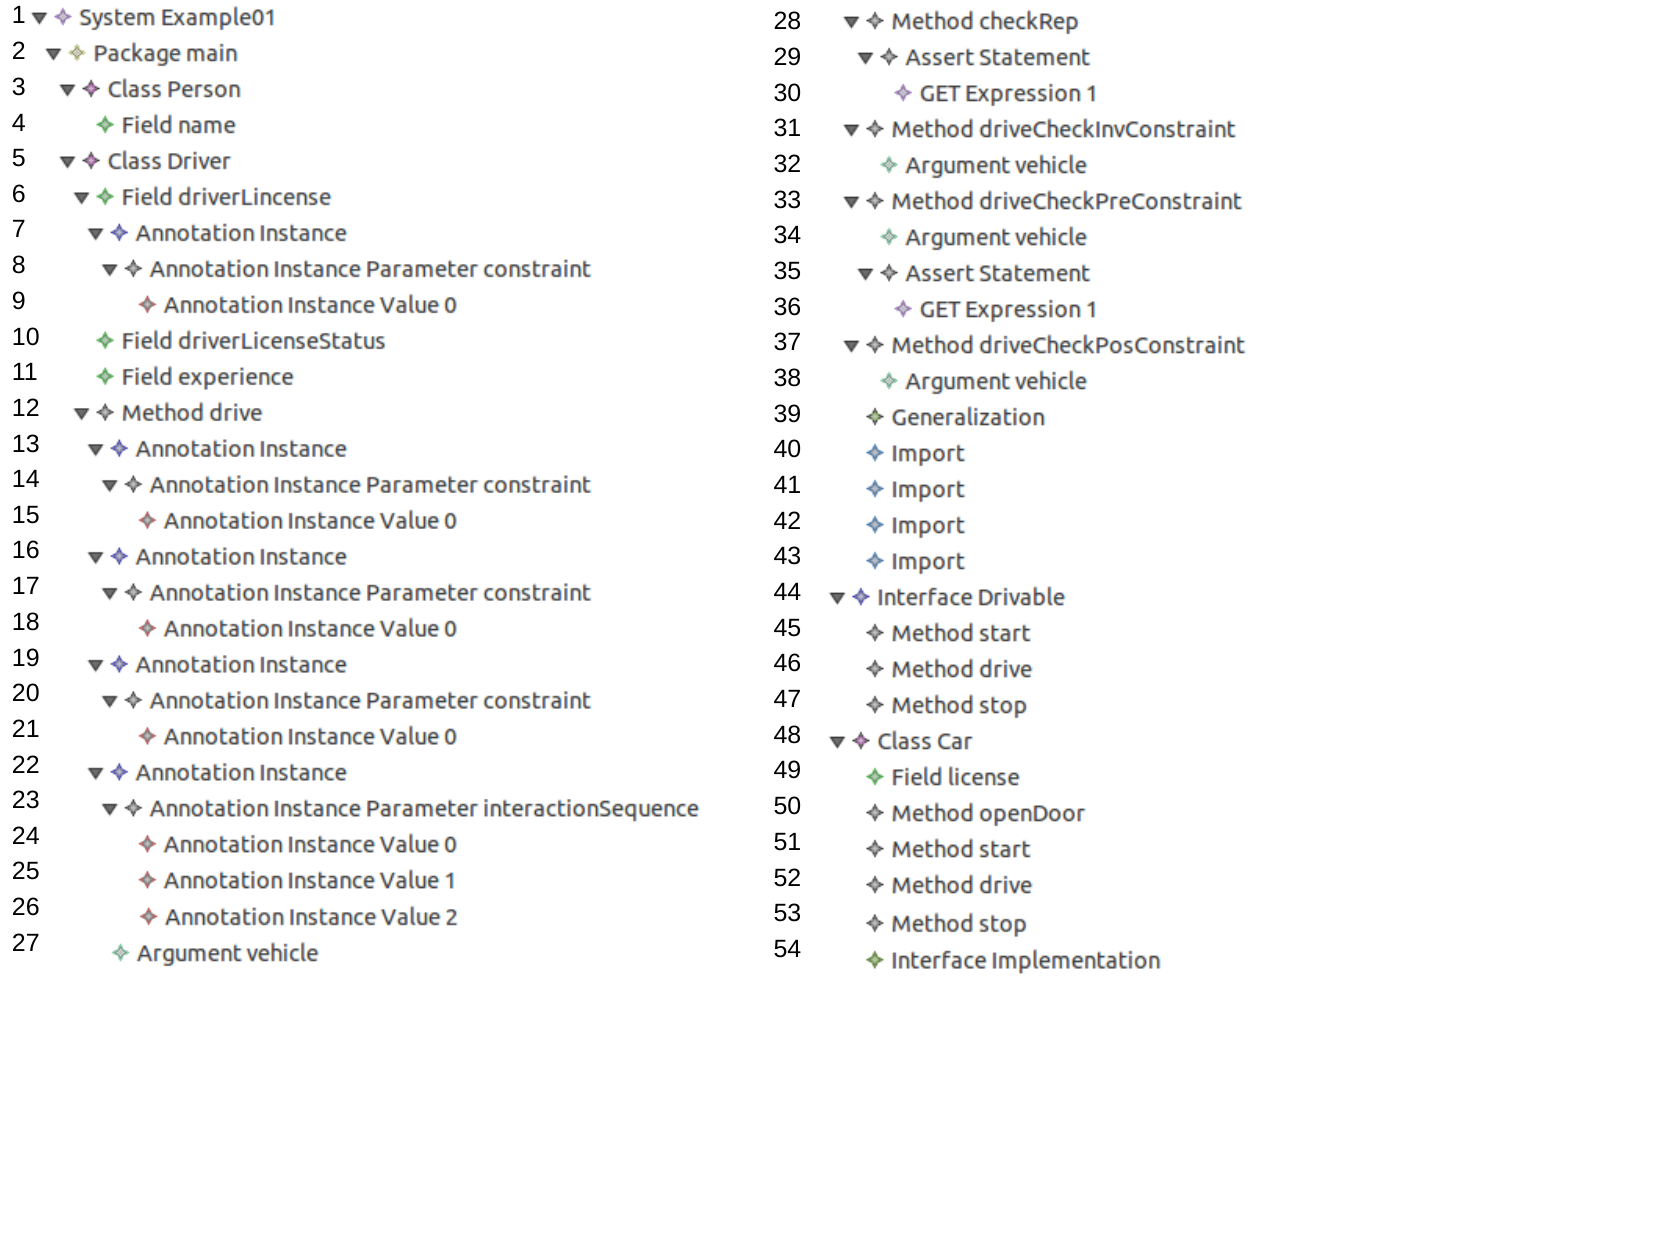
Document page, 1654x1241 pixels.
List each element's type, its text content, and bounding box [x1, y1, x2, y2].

list 1 2 3 4 5 6 7 8 9 10 11 12 13 14 15 16 17 18 19 20 21 22 23 24 25 26 27 [0, 1, 71, 1238]
list 28 29 30 31 32 33 34 35 36 37 38 39 40 41 42 43 44 45 46 47 48 49 50 51 52 53 54 [702, 7, 821, 1233]
picture [826, 6, 1441, 980]
picture [70, 2, 710, 974]
